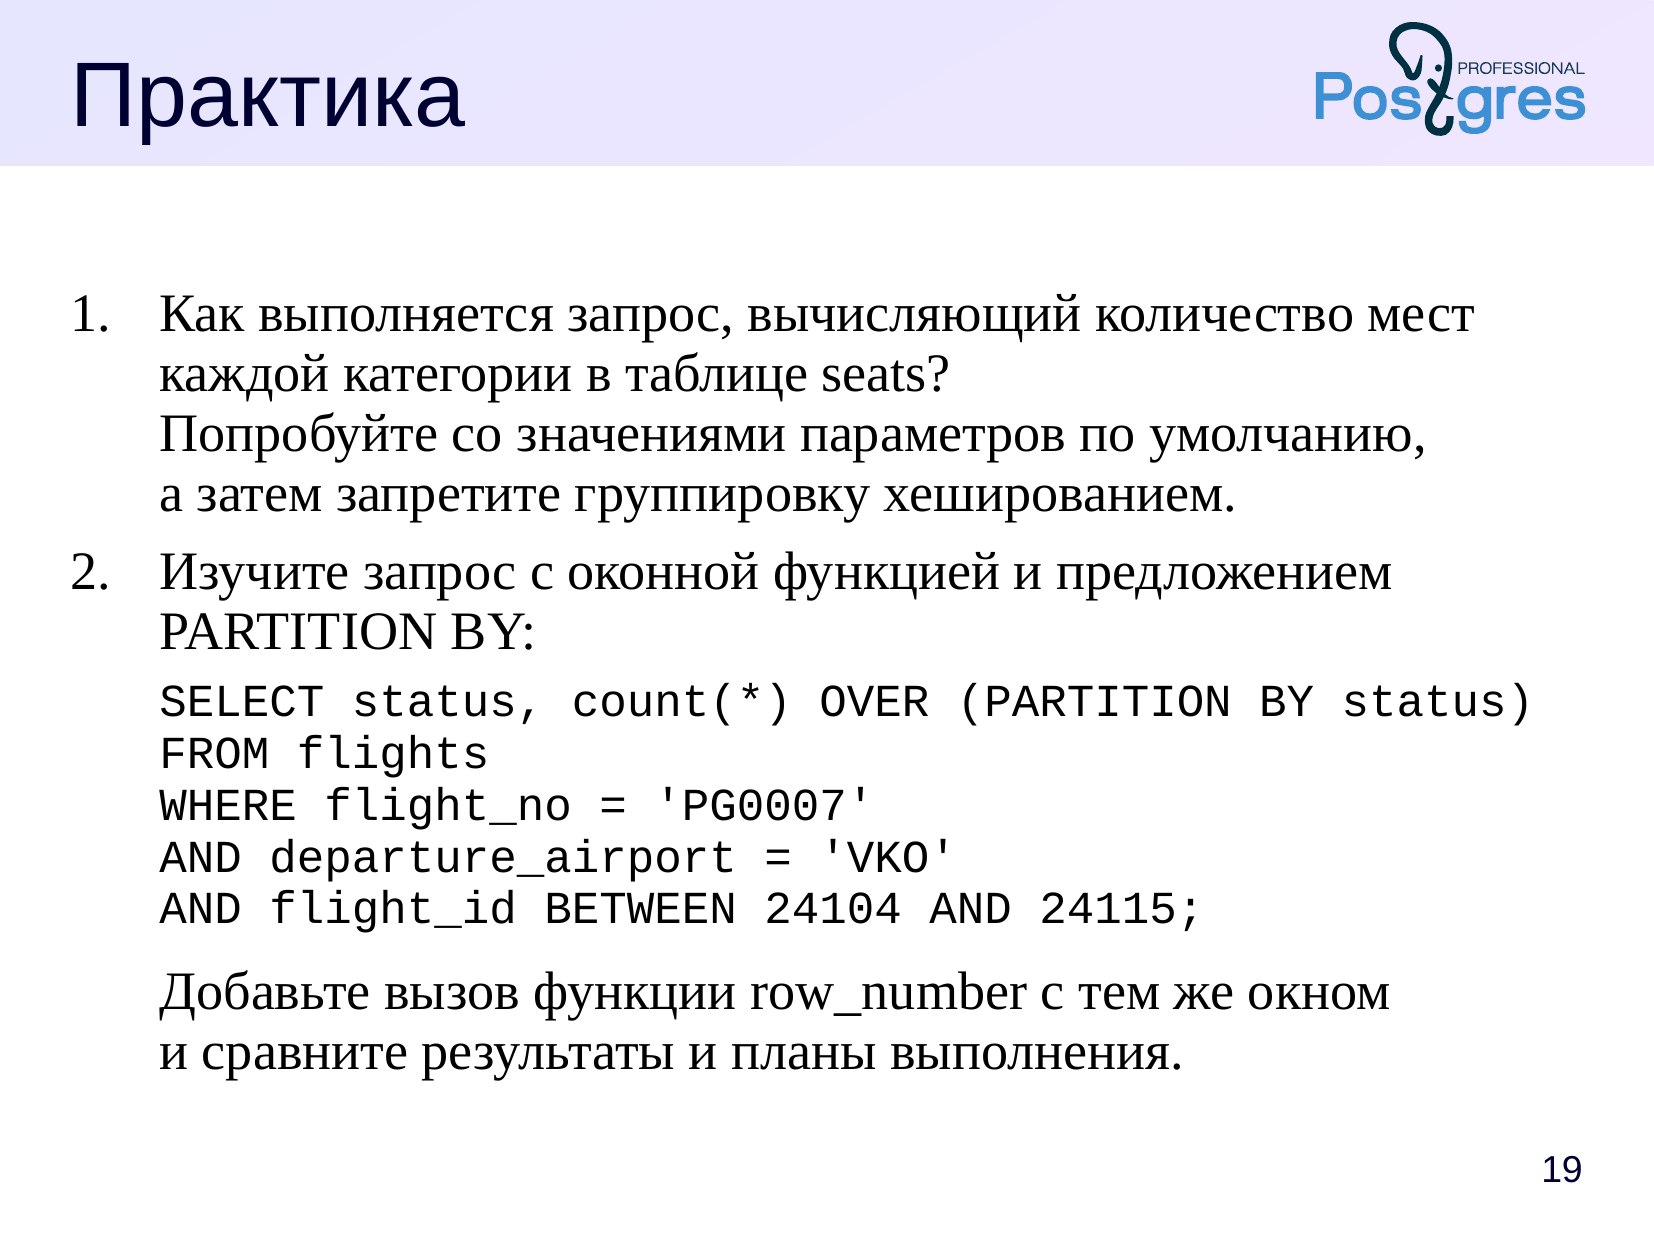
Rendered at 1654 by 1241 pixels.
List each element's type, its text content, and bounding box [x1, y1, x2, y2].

title Практика [70, 43, 1241, 147]
list Как выполняется запрос, вычисляющий количество мест каждой категории в таблице seats? Попробуйте со значениями параметров по умолчанию, а затем запретите группировку хешированием. Изучите запрос с оконной функцией и предложением PARTITION BY: SELECT status, count(*) OVER (PARTITION BY status) FROM flights WHERE flight_no = 'PG0007' AND departure_airport = 'VKO' AND flight_id BETWEEN 24104 AND 24115; Добавьте вызов функции row_number с тем же окном и сравните результаты и планы выполнения. [70, 283, 1583, 1134]
